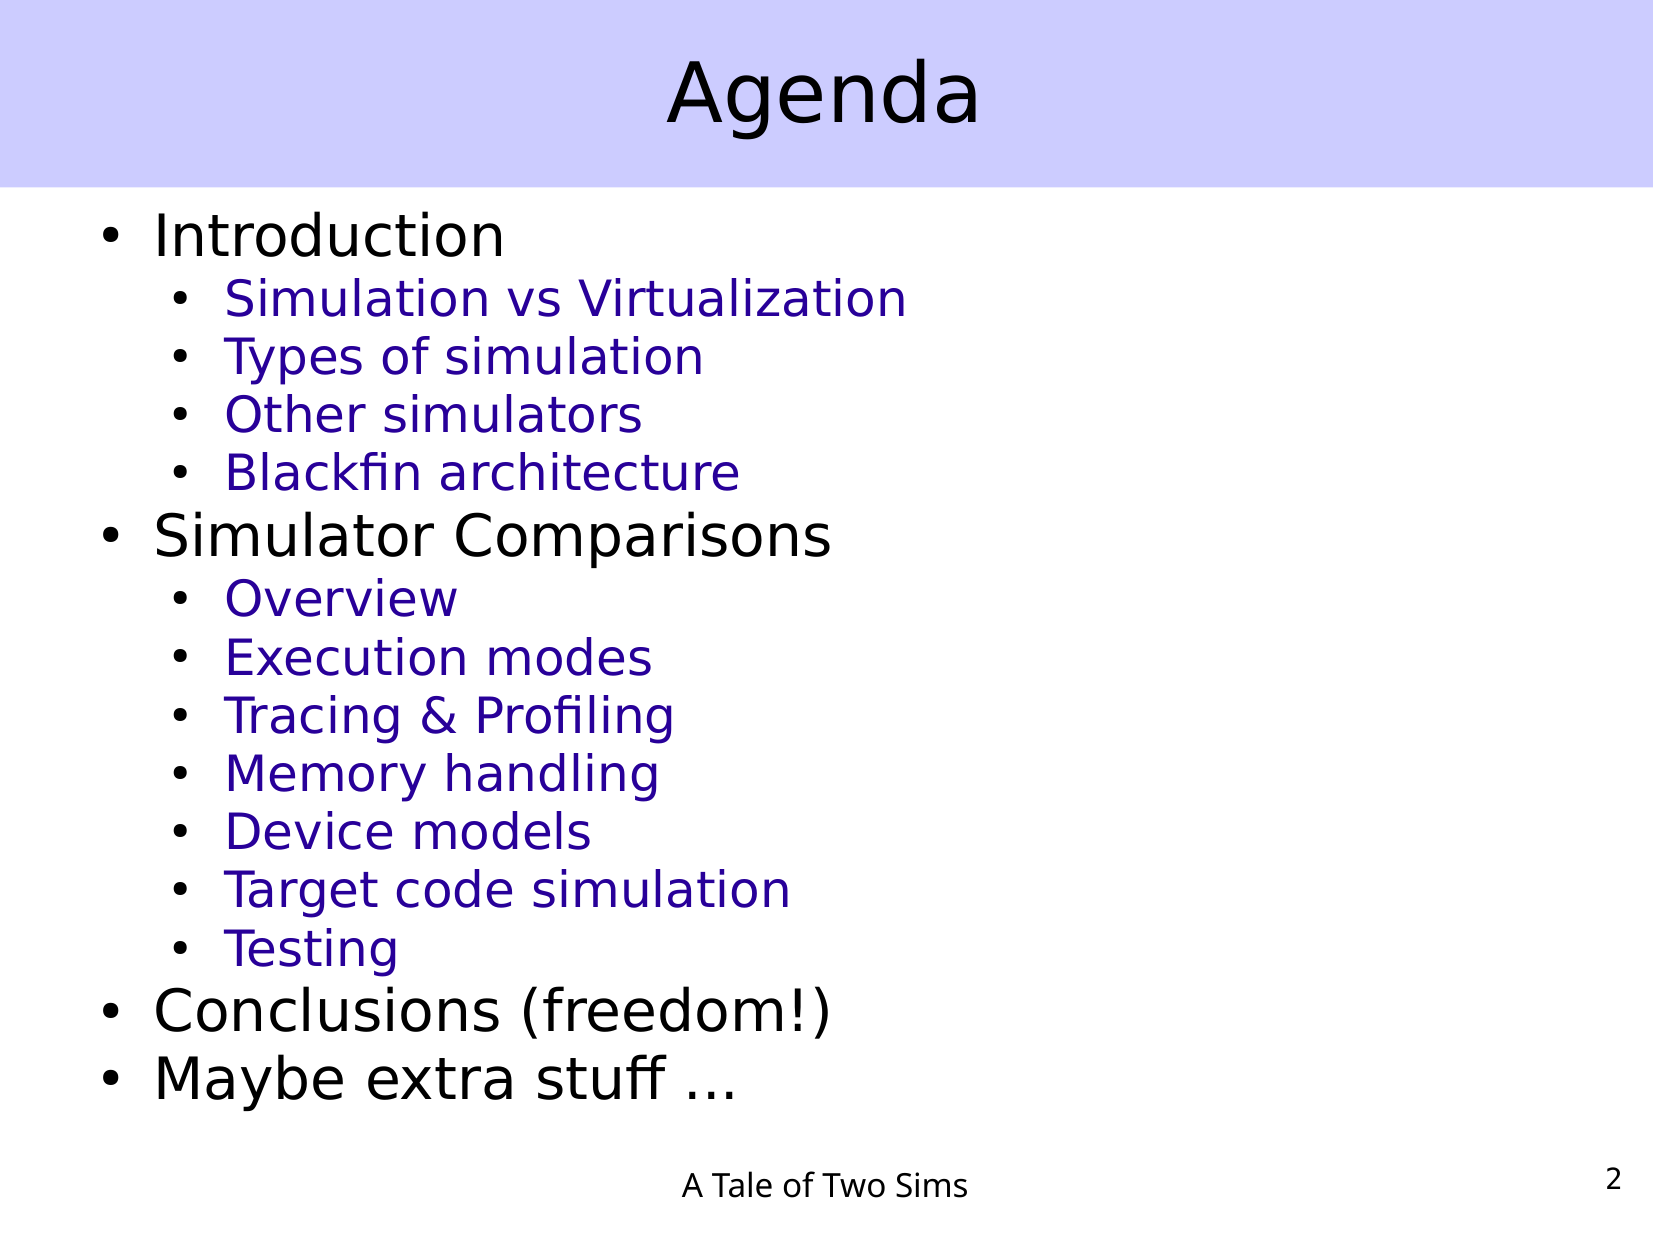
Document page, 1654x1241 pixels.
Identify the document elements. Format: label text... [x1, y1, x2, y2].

title Agenda [0, 0, 1651, 188]
list Introduction Simulation vs Virtualization Types of simulation Other simulators Blackfin architecture Simulator Comparisons Overview Execution modes Tracing & Profiling Memory handling Device models Target code simulation Testing Conclusions (freedom!) Maybe extra stuff ... [82, 201, 1571, 1151]
